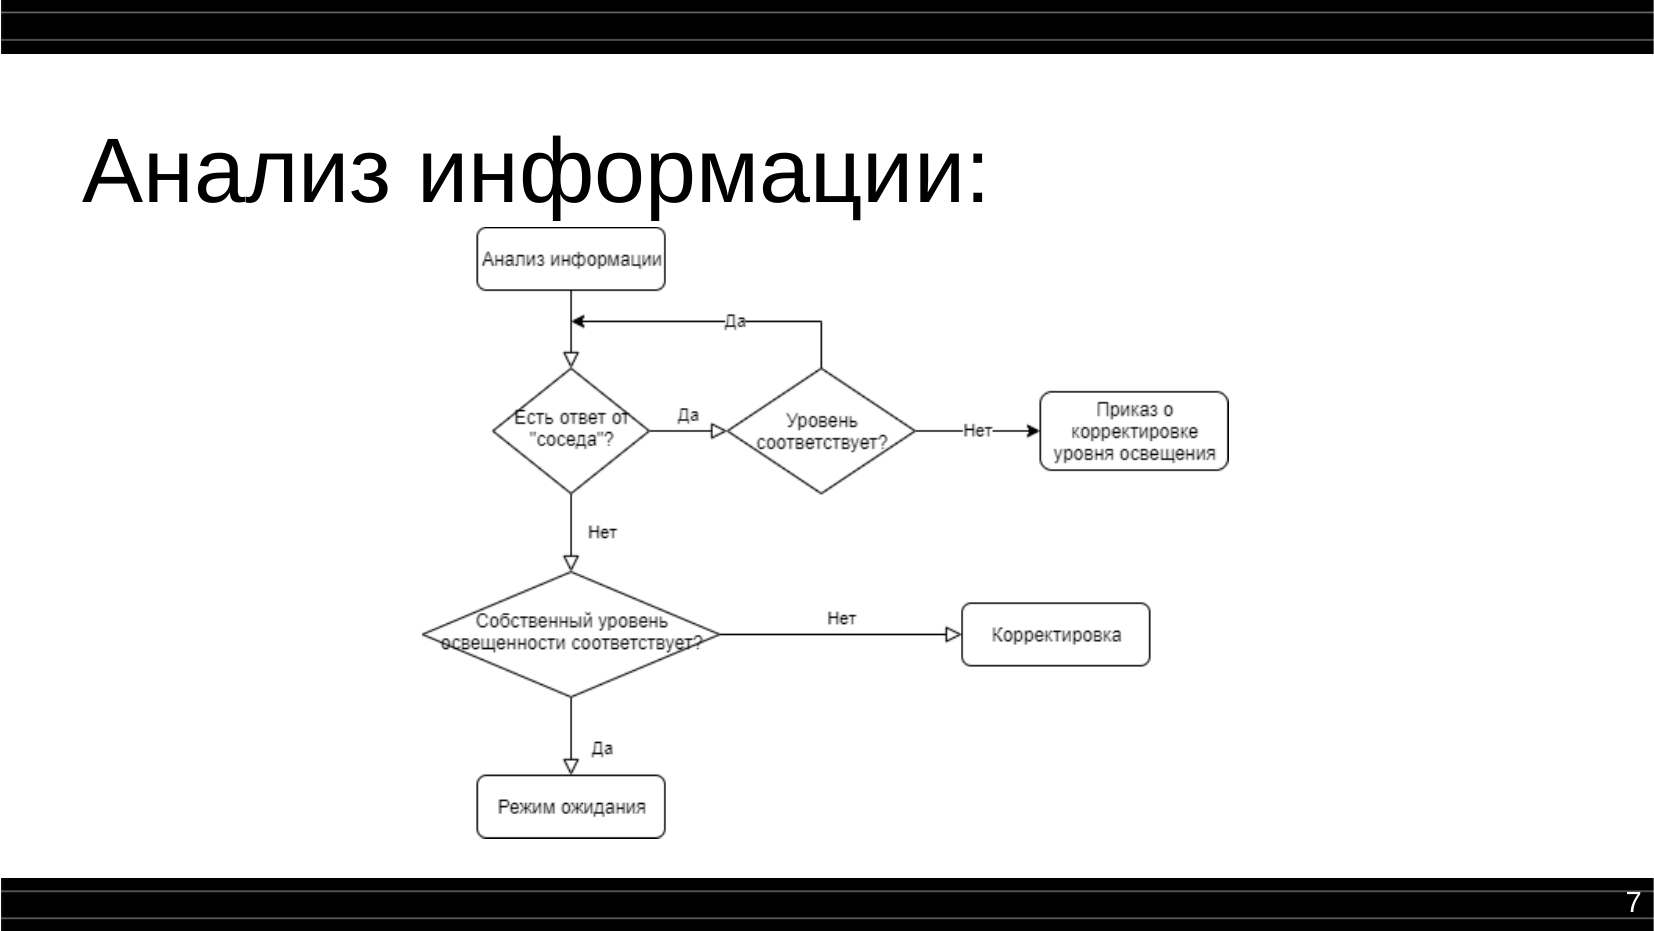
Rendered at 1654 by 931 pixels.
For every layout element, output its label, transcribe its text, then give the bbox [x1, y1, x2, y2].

picture [1, 878, 1654, 931]
picture [422, 227, 1229, 839]
title Анализ информации: [82, 92, 1571, 249]
picture [1, 0, 1654, 54]
